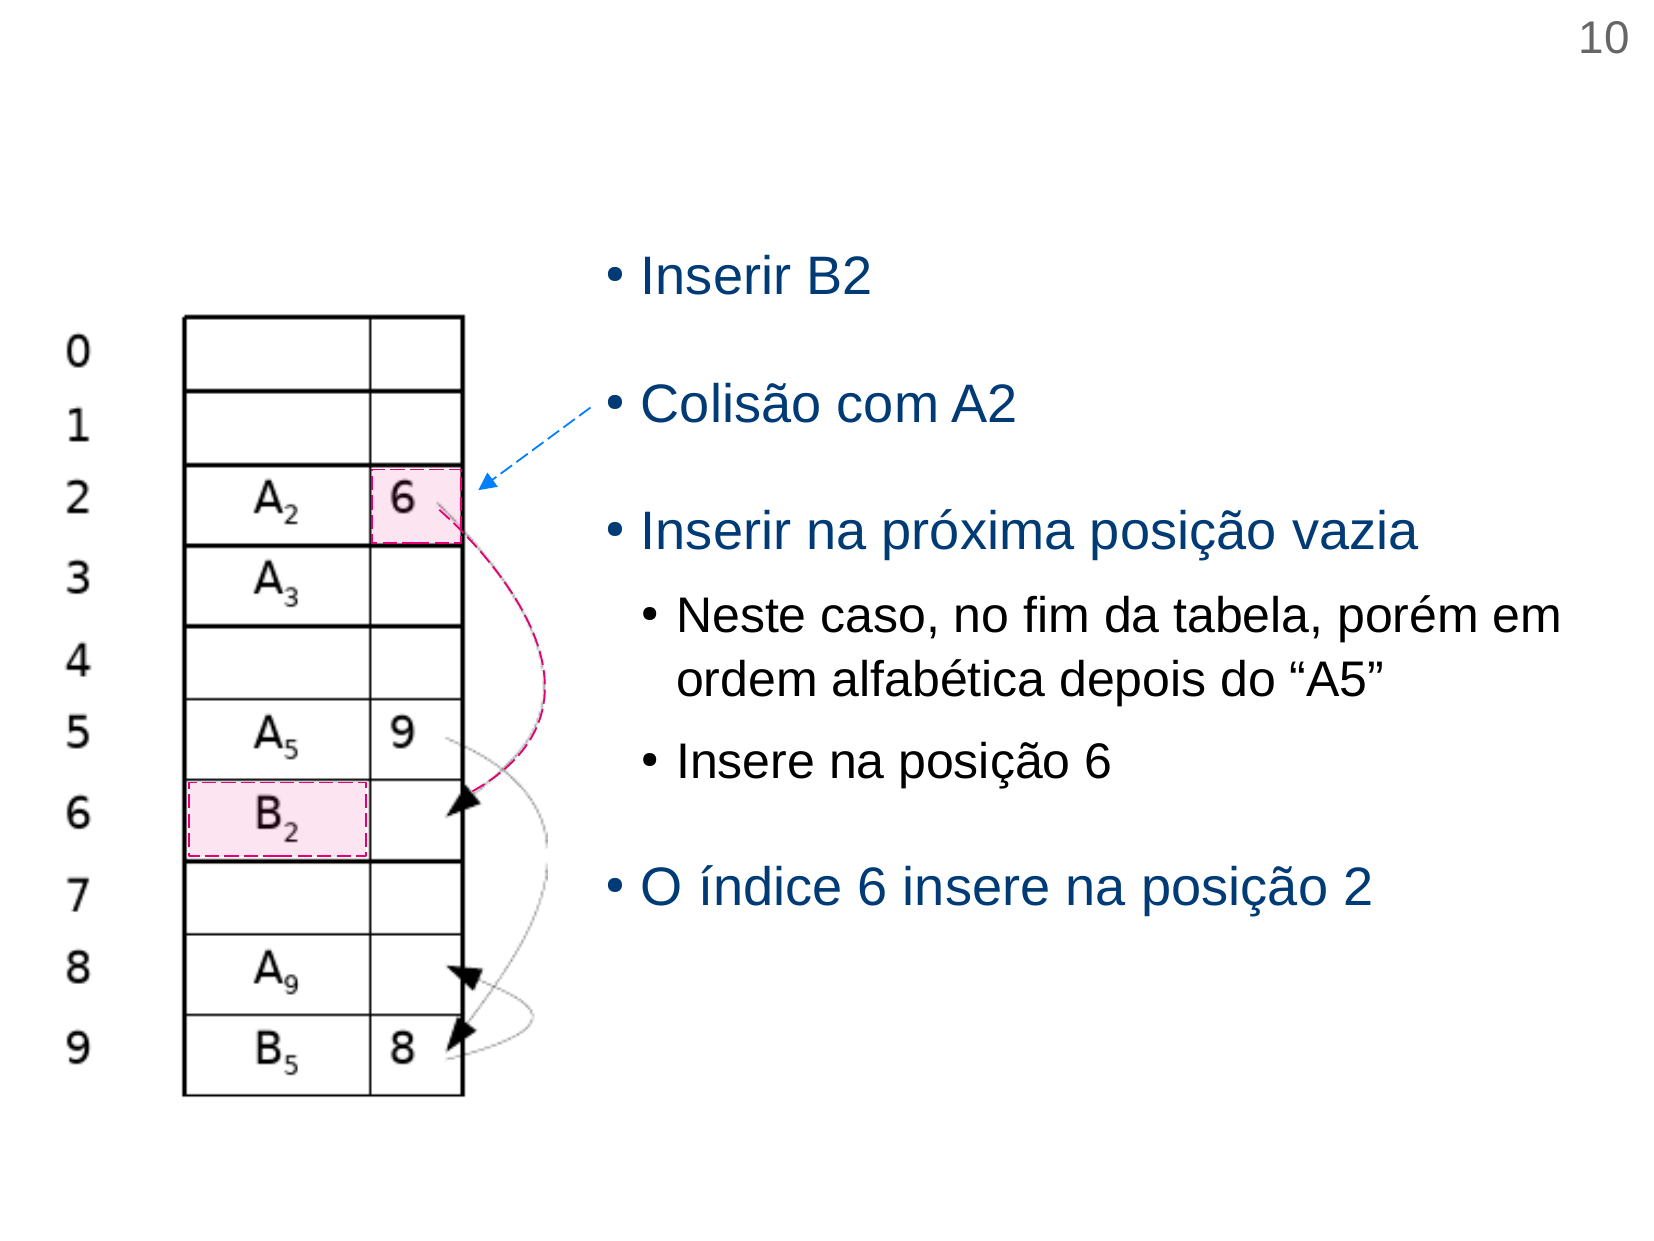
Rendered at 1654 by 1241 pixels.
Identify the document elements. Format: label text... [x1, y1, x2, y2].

text_box [372, 469, 461, 544]
text_box [188, 782, 367, 857]
picture [59, 309, 548, 1108]
list Inserir B2 Colisão com A2 Inserir na próxima posição vazia Neste caso, no fim da tabela, porém em ordem alfabética depois do “A5” Insere na posição 6 O índice 6 insere na posição 2 [605, 236, 1595, 1211]
